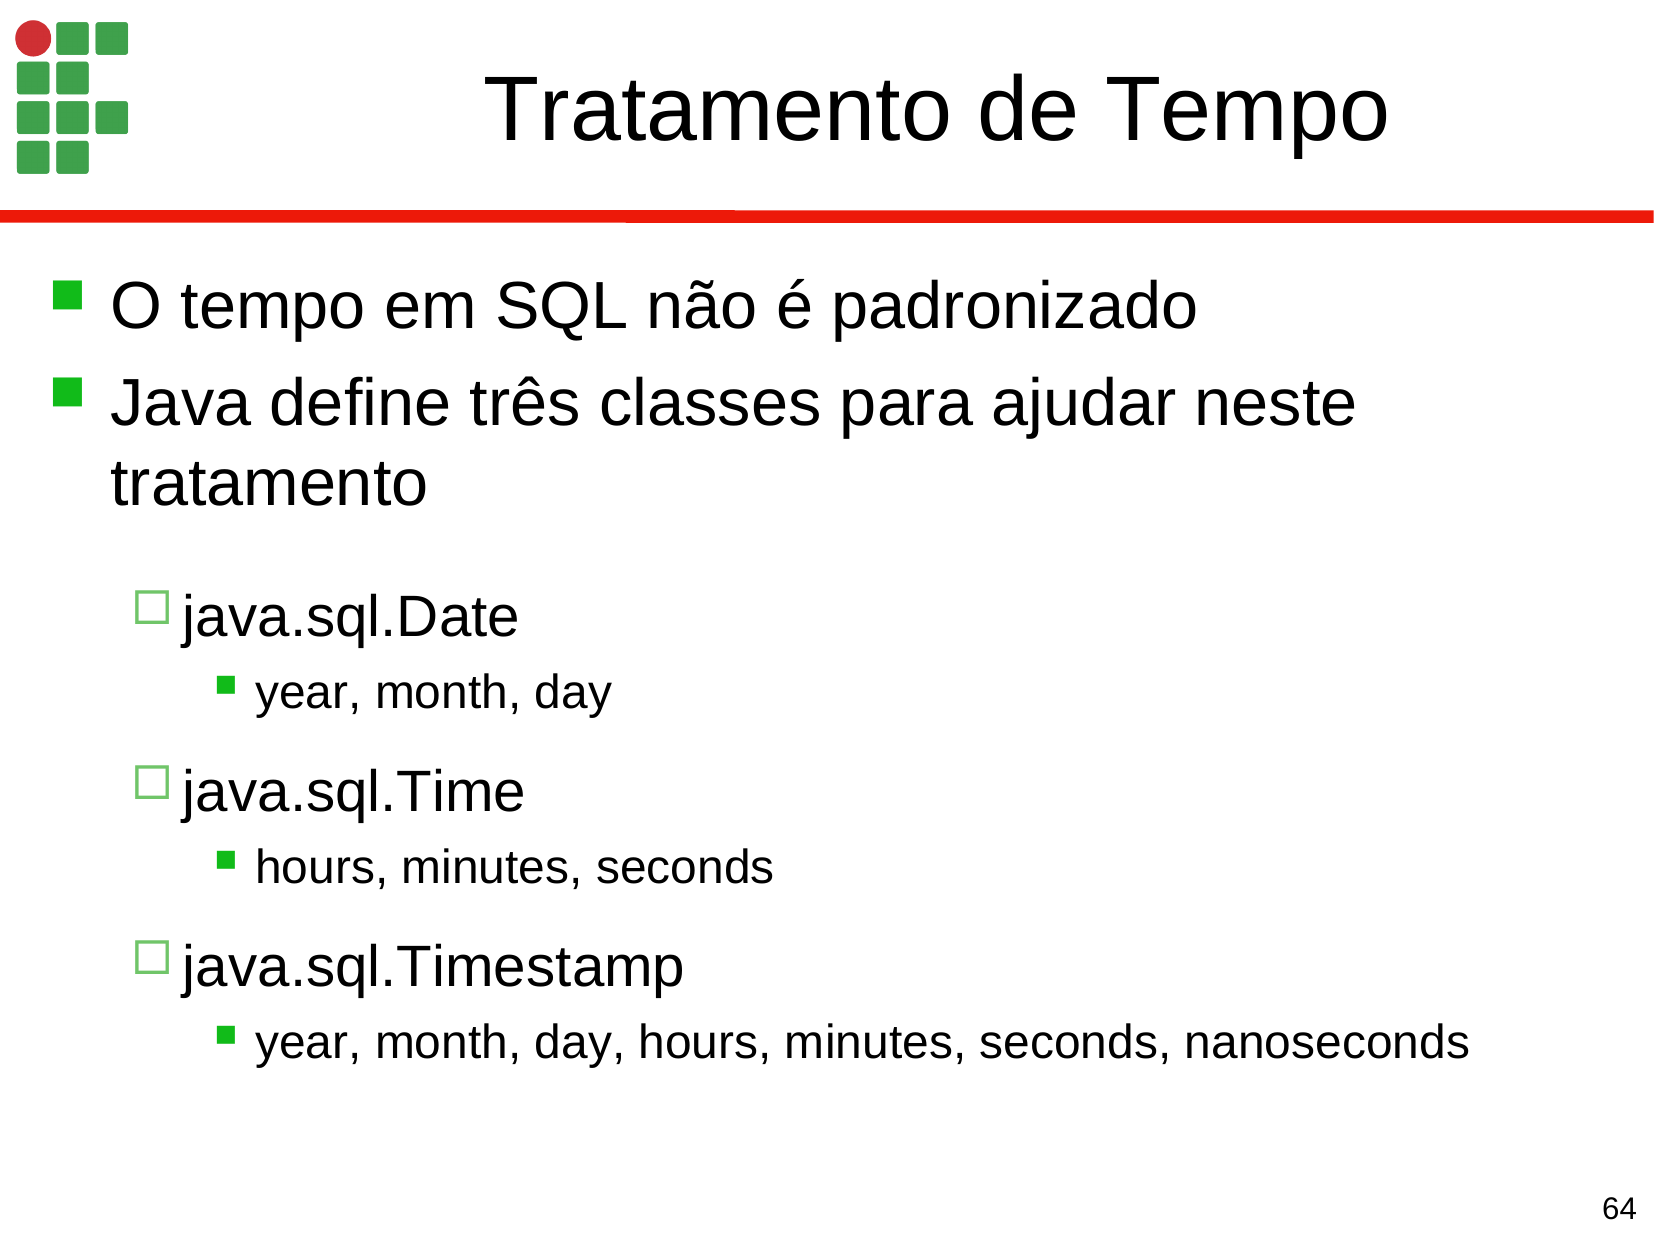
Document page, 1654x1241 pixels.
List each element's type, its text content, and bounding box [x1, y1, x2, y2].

text_box Tratamento de Tempo [253, 0, 1622, 207]
text_box O tempo em SQL não é padronizado Java define três classes para ajudar neste tratamento java.sql.Date year, month, day java.sql.Time hours, minutes, seconds java.sql.Timestamp year, month, day, hours, minutes, seconds, nanoseconds [32, 253, 1654, 1241]
picture [14, 16, 130, 178]
text_box <number> [1185, 1179, 1654, 1220]
